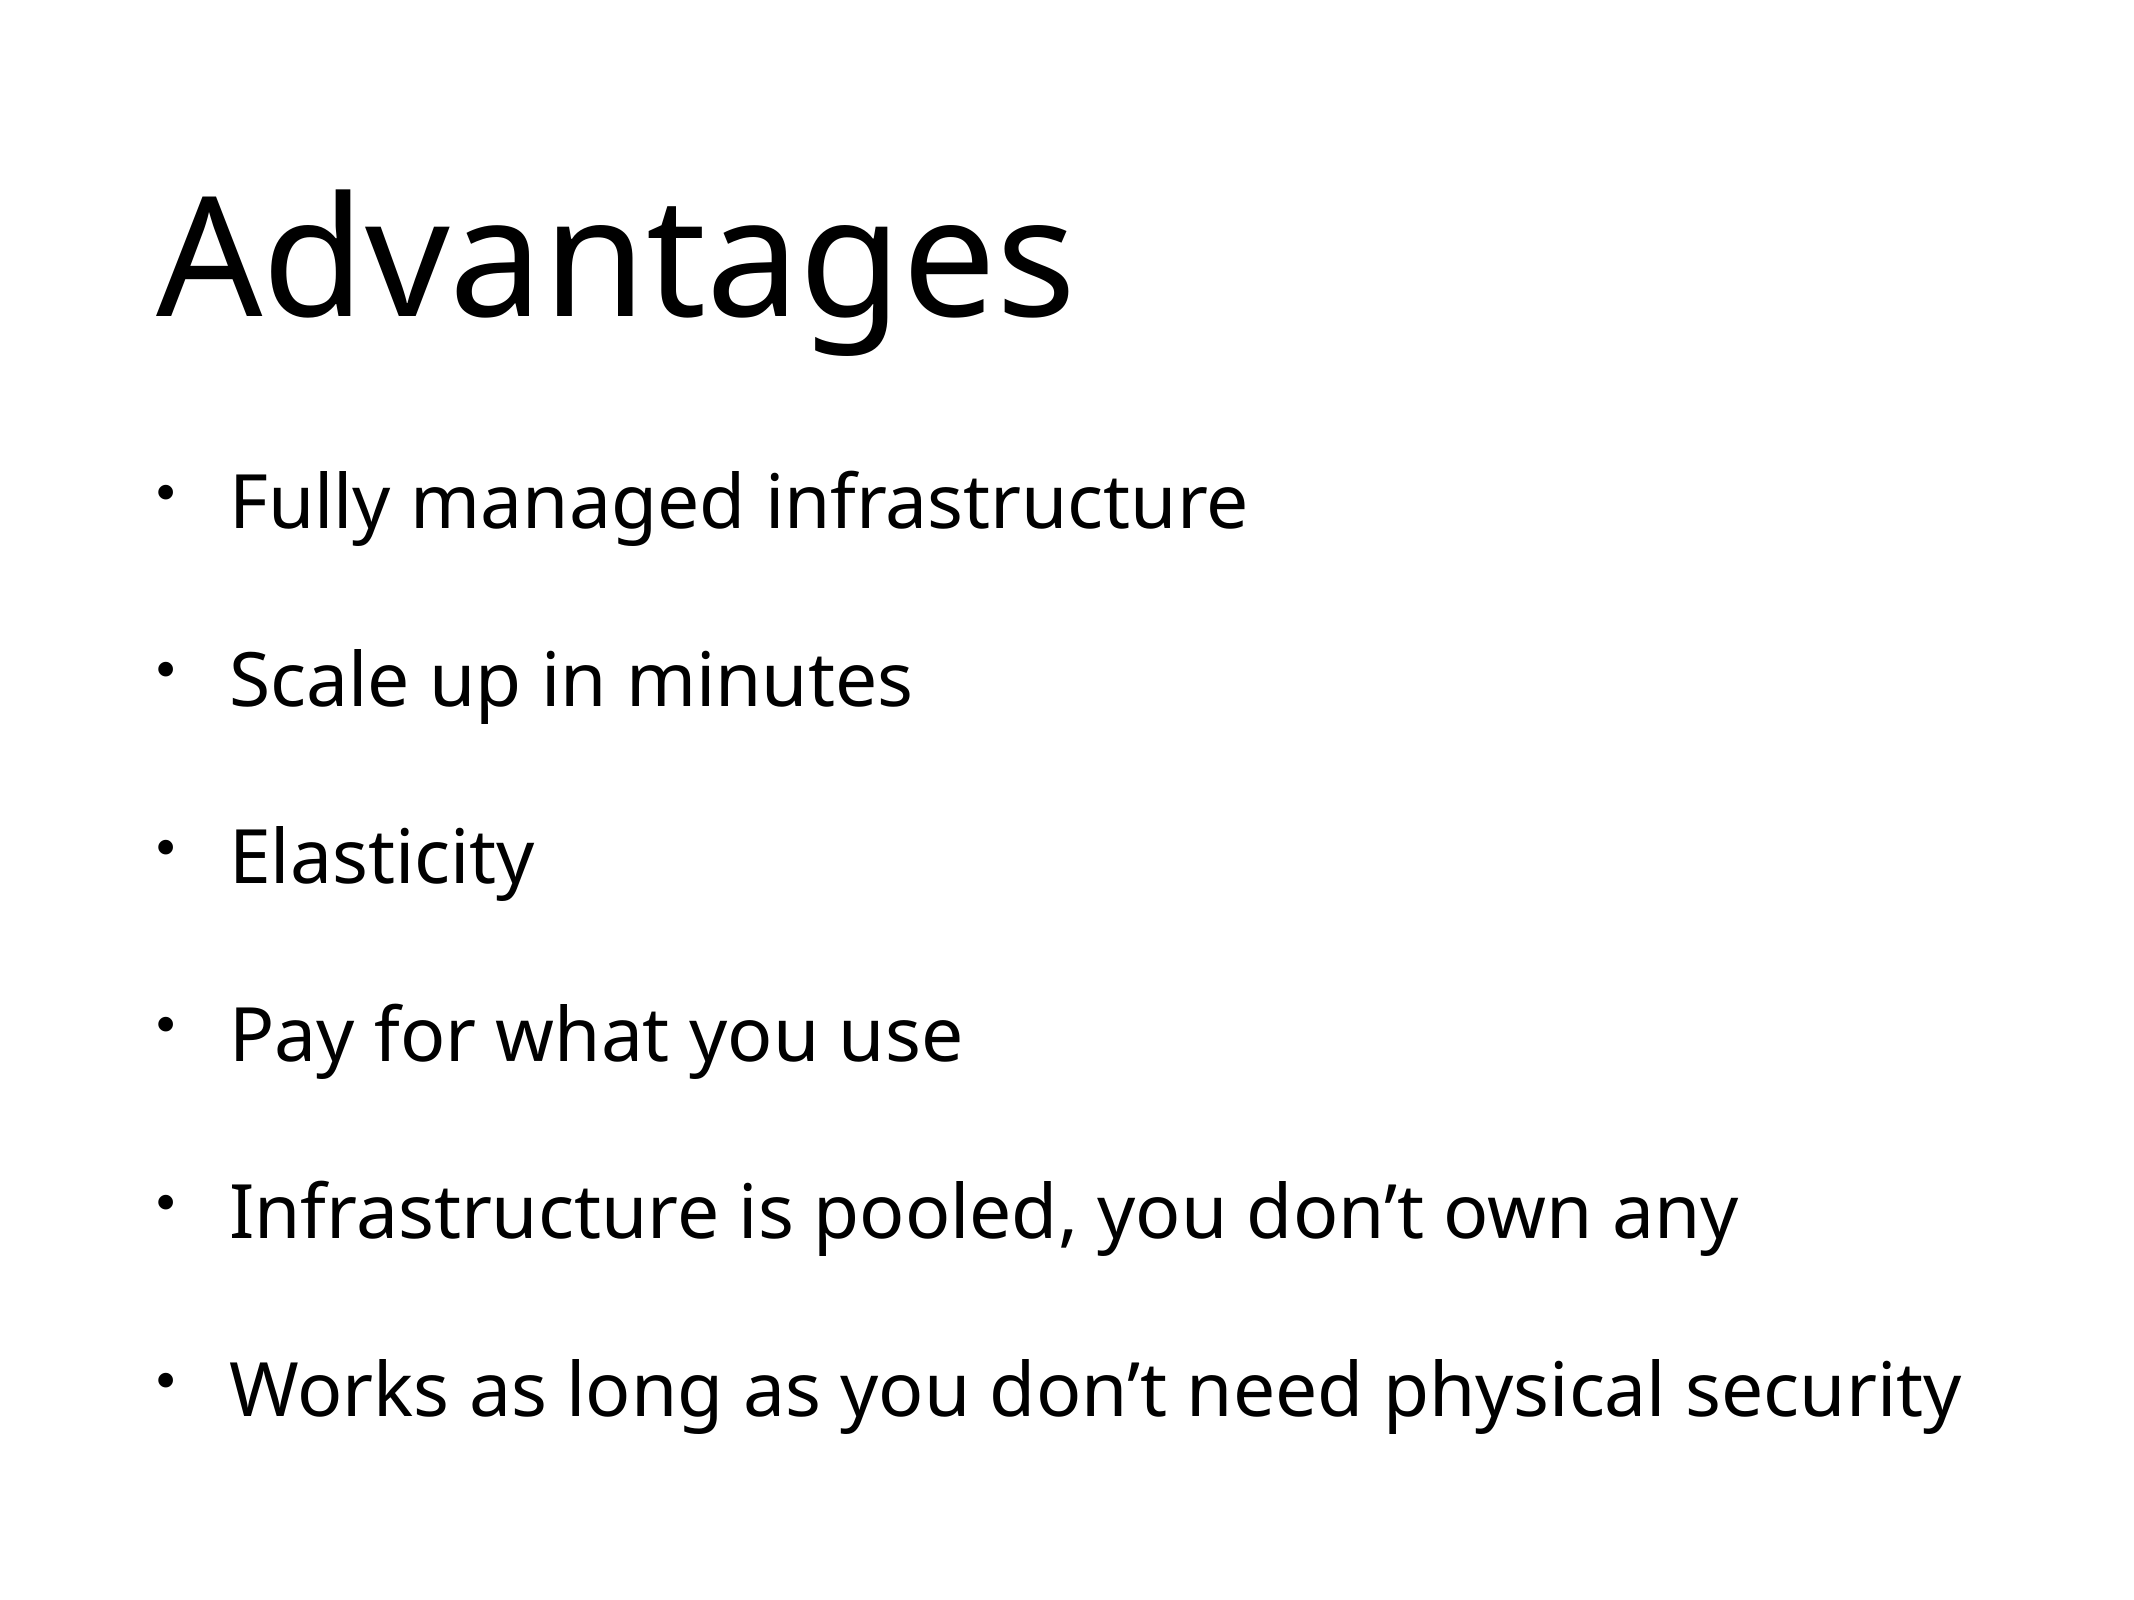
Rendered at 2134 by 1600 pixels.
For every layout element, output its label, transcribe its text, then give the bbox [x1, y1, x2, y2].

list Fully managed infrastructure Scale up in minutes Elasticity Pay for what you use Infrastructure is pooled, you don’t own any Works as long as you don’t need physical security [156, 427, 1978, 1459]
title Advantages [156, 72, 1978, 427]
